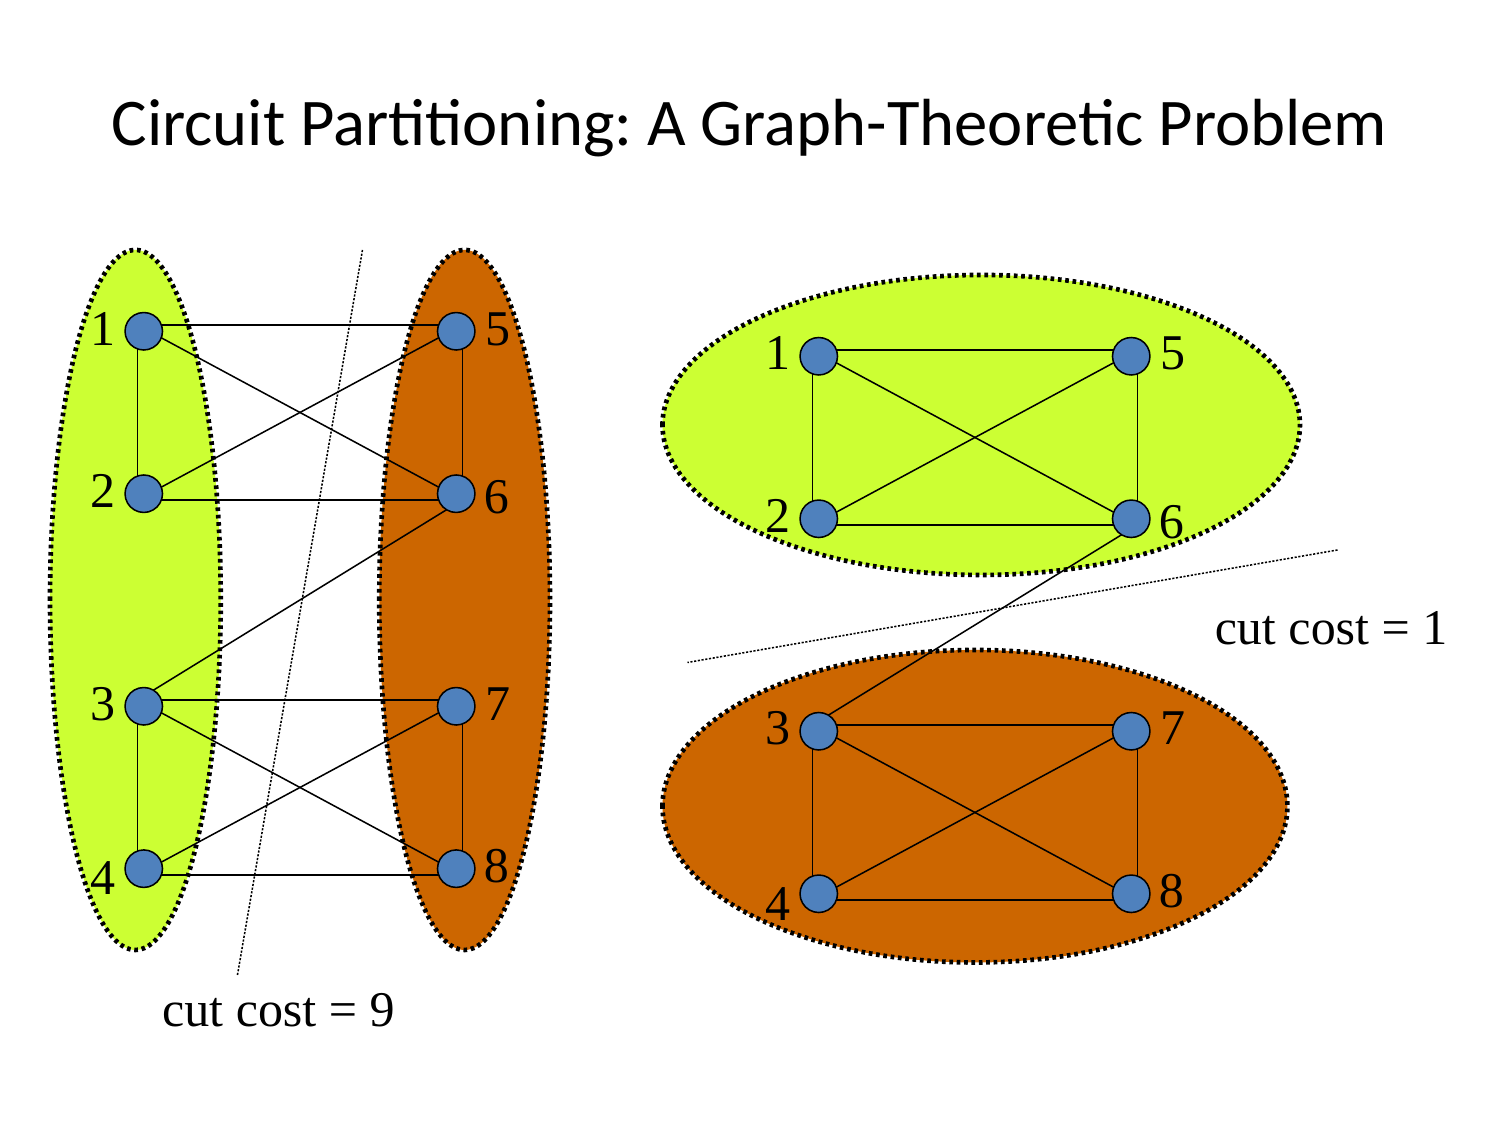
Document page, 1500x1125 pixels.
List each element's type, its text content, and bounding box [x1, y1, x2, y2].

text_box 2 [75, 450, 130, 525]
text_box 4 [75, 837, 130, 913]
text_box 8 [469, 825, 524, 900]
text_box 1 [750, 312, 805, 388]
text_box 3 [750, 687, 805, 763]
text_box cut cost = 1 [1200, 587, 1463, 663]
title Circuit Partitioning: A Graph-Theoretic Problem [0, 24, 1500, 213]
text_box 5 [470, 287, 525, 363]
text_box 8 [1144, 849, 1199, 925]
text_box [662, 274, 1300, 575]
text_box cut cost = 9 [147, 969, 410, 1045]
text_box [379, 249, 550, 950]
text_box [662, 649, 1288, 963]
text_box 5 [1145, 312, 1200, 388]
text_box 2 [750, 474, 805, 550]
text_box 1 [75, 287, 130, 363]
text_box 6 [469, 456, 524, 532]
text_box 7 [1145, 687, 1200, 763]
text_box 3 [75, 662, 130, 738]
text_box [50, 249, 221, 950]
text_box 6 [1144, 481, 1199, 557]
text_box 7 [470, 662, 525, 738]
text_box 4 [750, 862, 805, 938]
